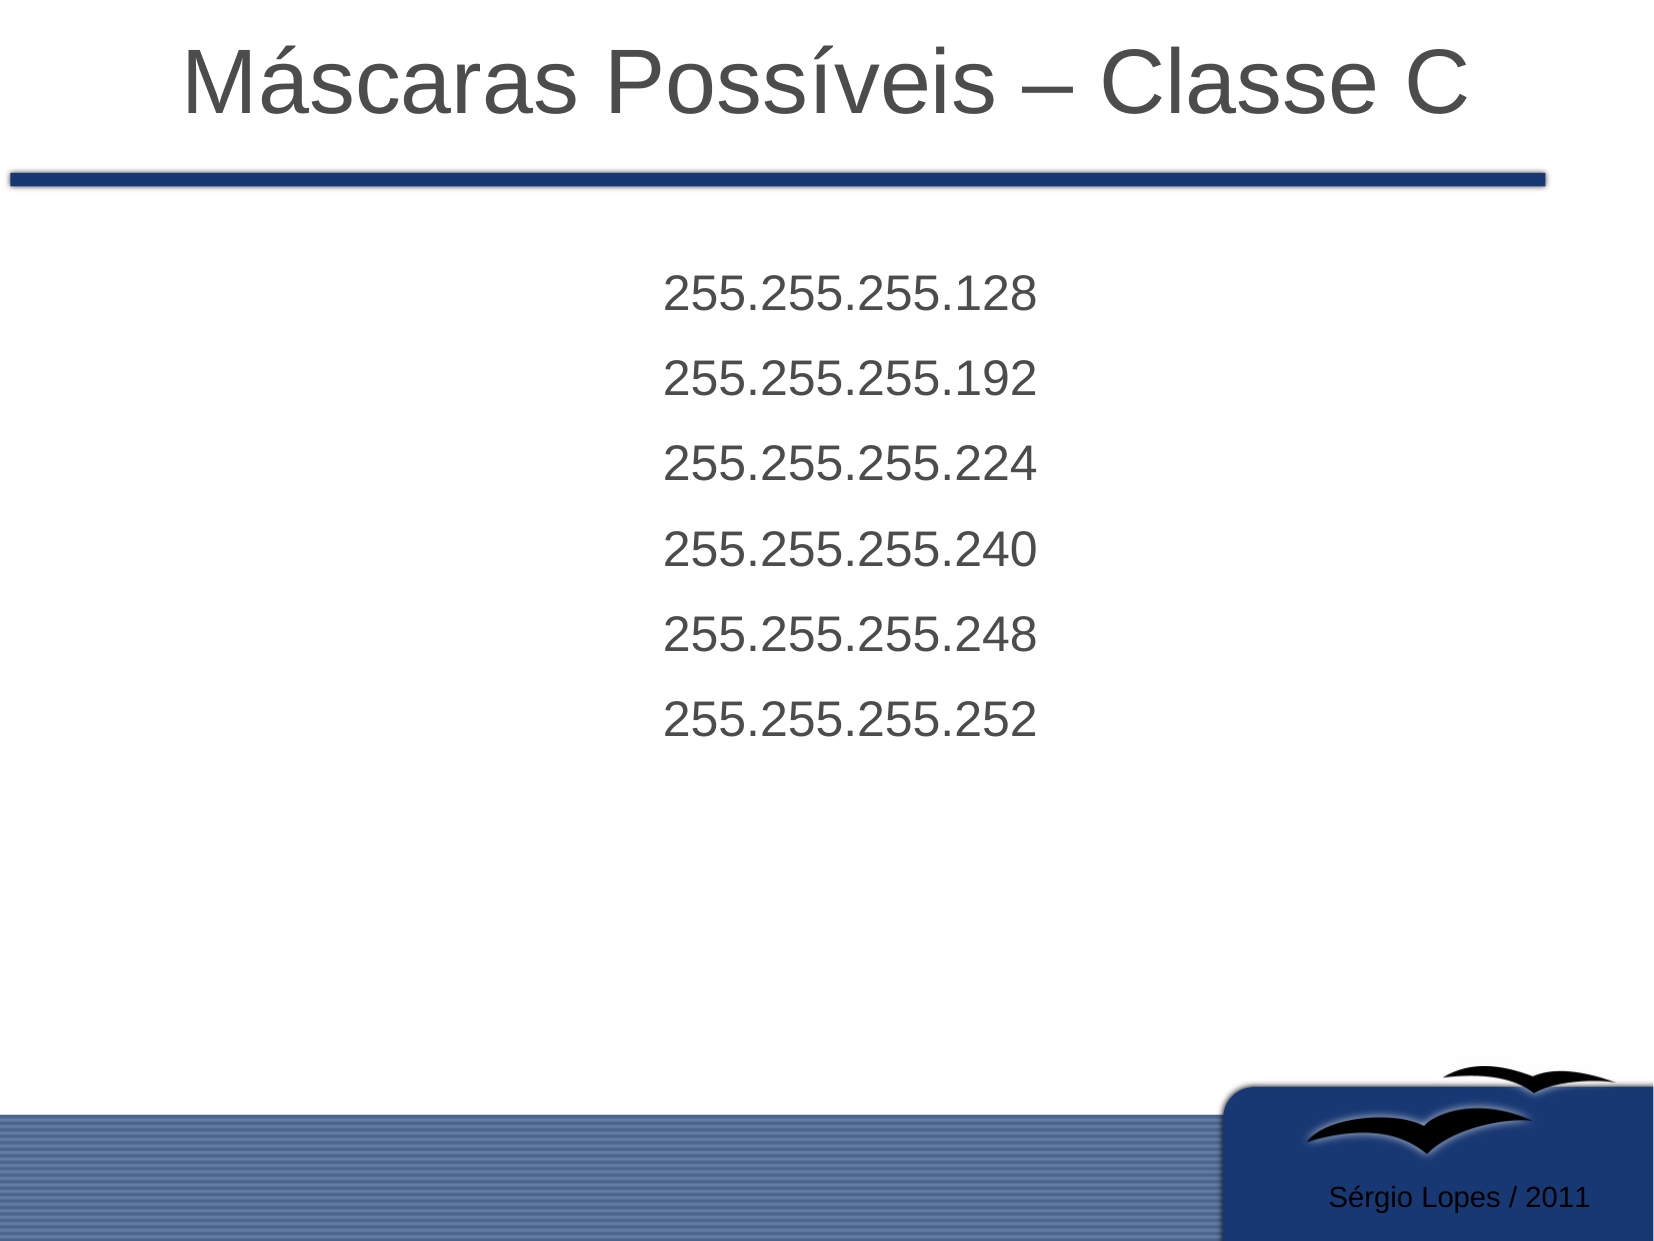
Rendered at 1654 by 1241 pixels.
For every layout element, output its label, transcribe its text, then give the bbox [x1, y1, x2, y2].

text_box Sérgio Lopes / 2011 [1328, 1181, 1588, 1214]
title Máscaras Possíveis – Classe C [121, 0, 1534, 164]
list 255.255.255.128 255.255.255.192 255.255.255.224 255.255.255.240 255.255.255.248 255.255.255.252 [592, 264, 1143, 781]
picture [0, 0, 1654, 1241]
